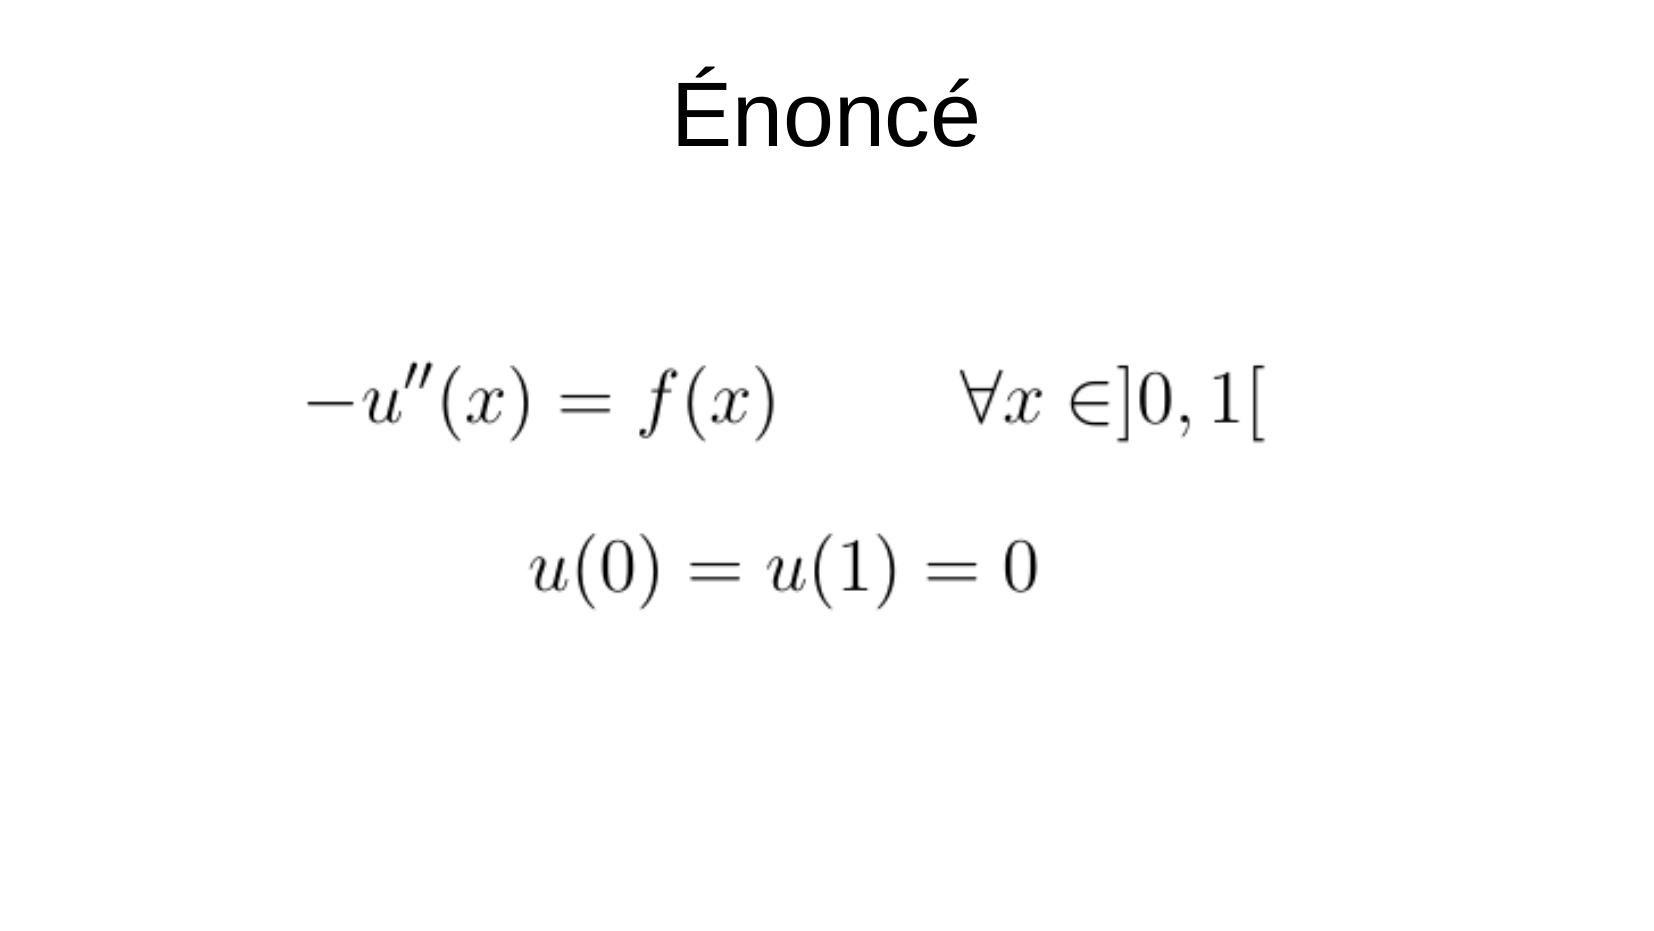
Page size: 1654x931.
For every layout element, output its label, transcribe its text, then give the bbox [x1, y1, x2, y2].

title Énoncé [82, 37, 1571, 193]
picture [263, 314, 1388, 676]
